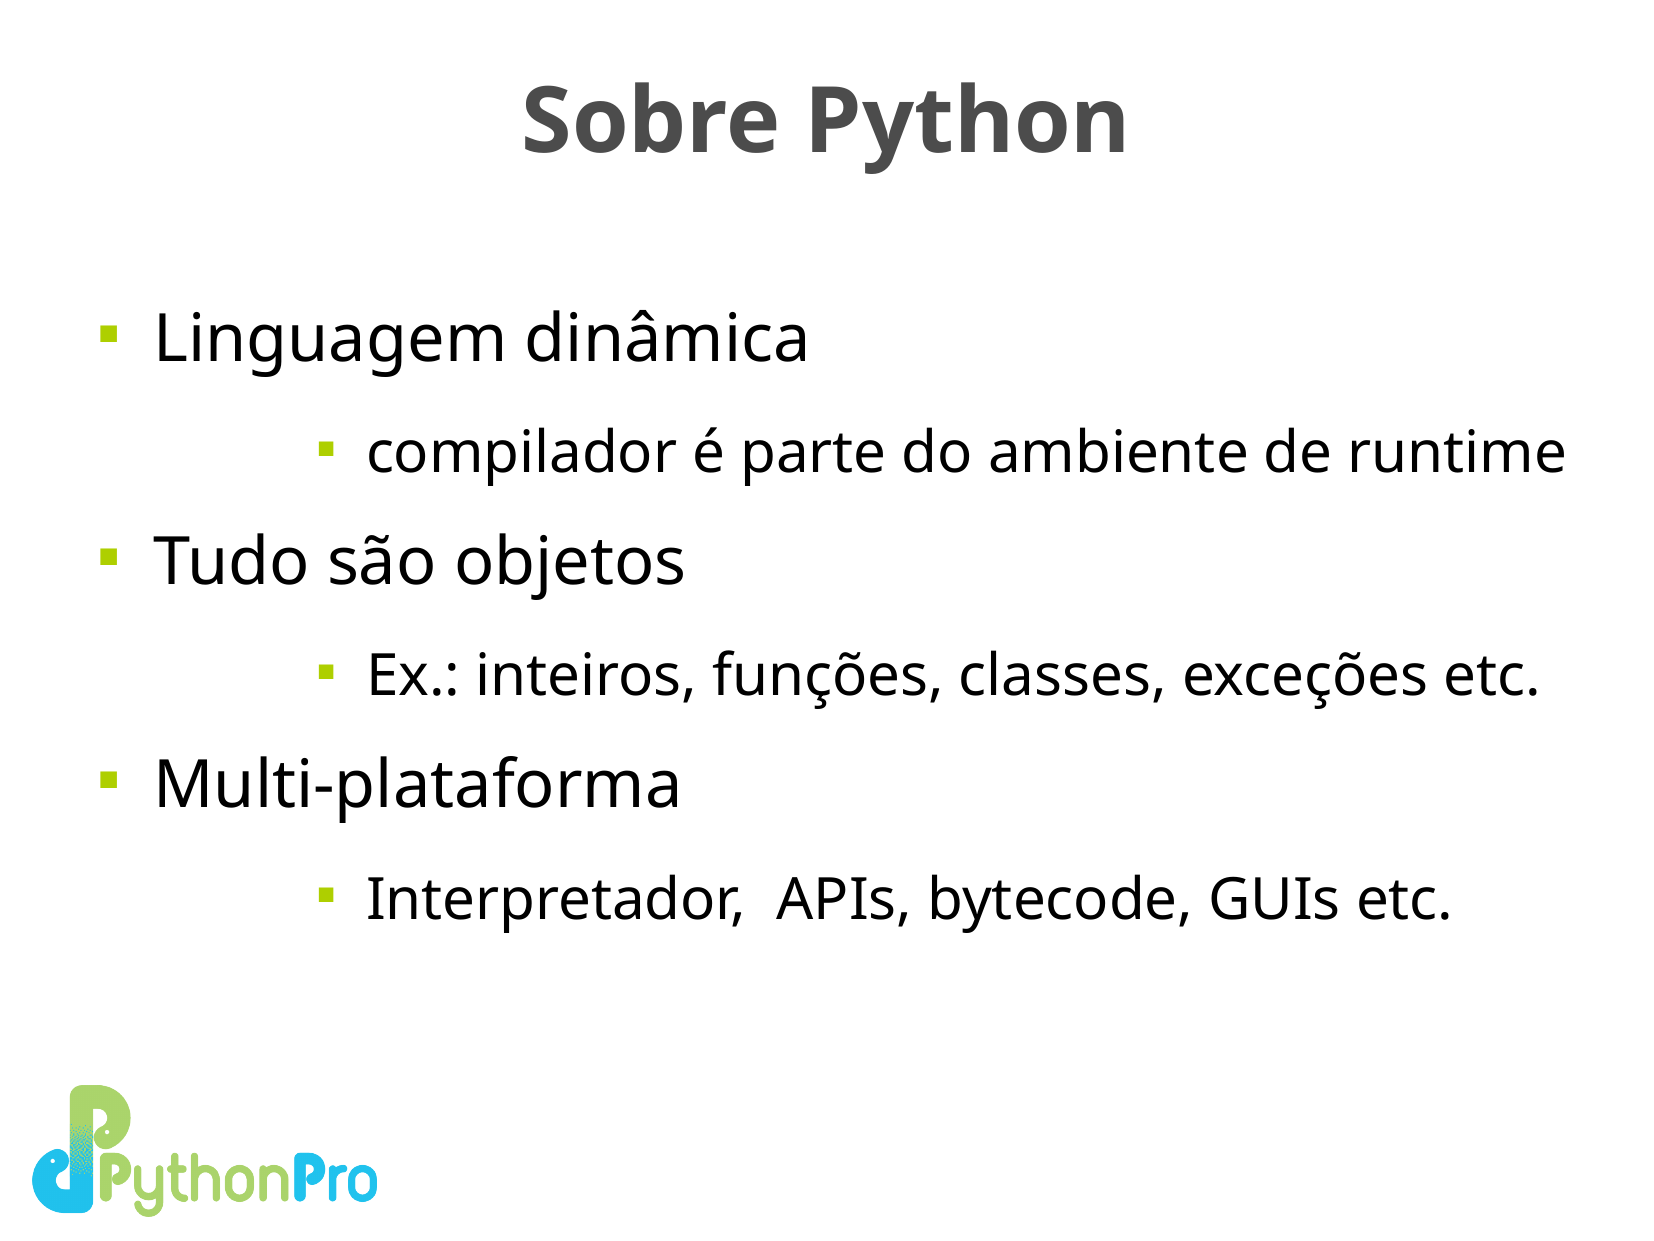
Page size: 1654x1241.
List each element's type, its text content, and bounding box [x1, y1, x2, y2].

list Linguagem dinâmica compilador é parte do ambiente de runtime Tudo são objetos Ex.: inteiros, funções, classes, exceções etc. Multi-plataforma Interpretador, APIs, bytecode, GUIs etc. [82, 290, 1571, 1109]
picture [32, 1085, 377, 1217]
title Sobre Python [82, 13, 1571, 222]
